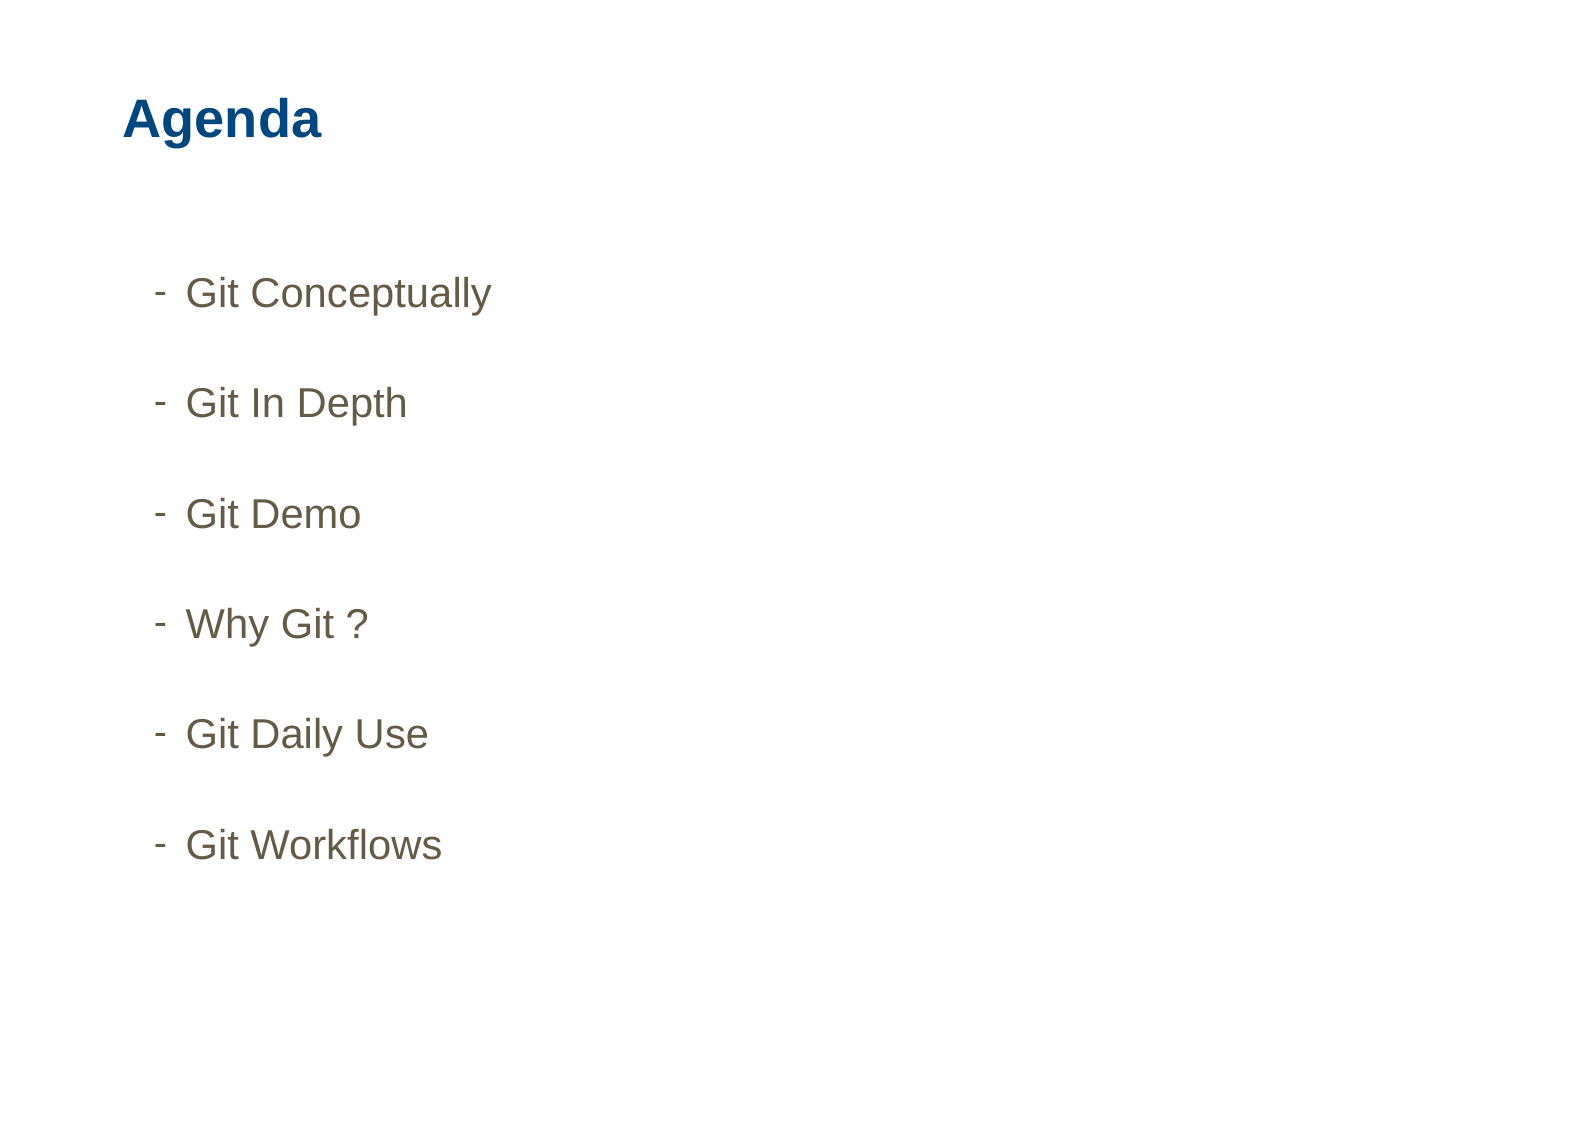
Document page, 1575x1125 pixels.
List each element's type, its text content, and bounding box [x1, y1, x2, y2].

list Git Conceptually Git In Depth Git Demo Why Git ? Git Daily Use Git Workflows [122, 265, 1398, 941]
title Agenda [122, 76, 1541, 157]
